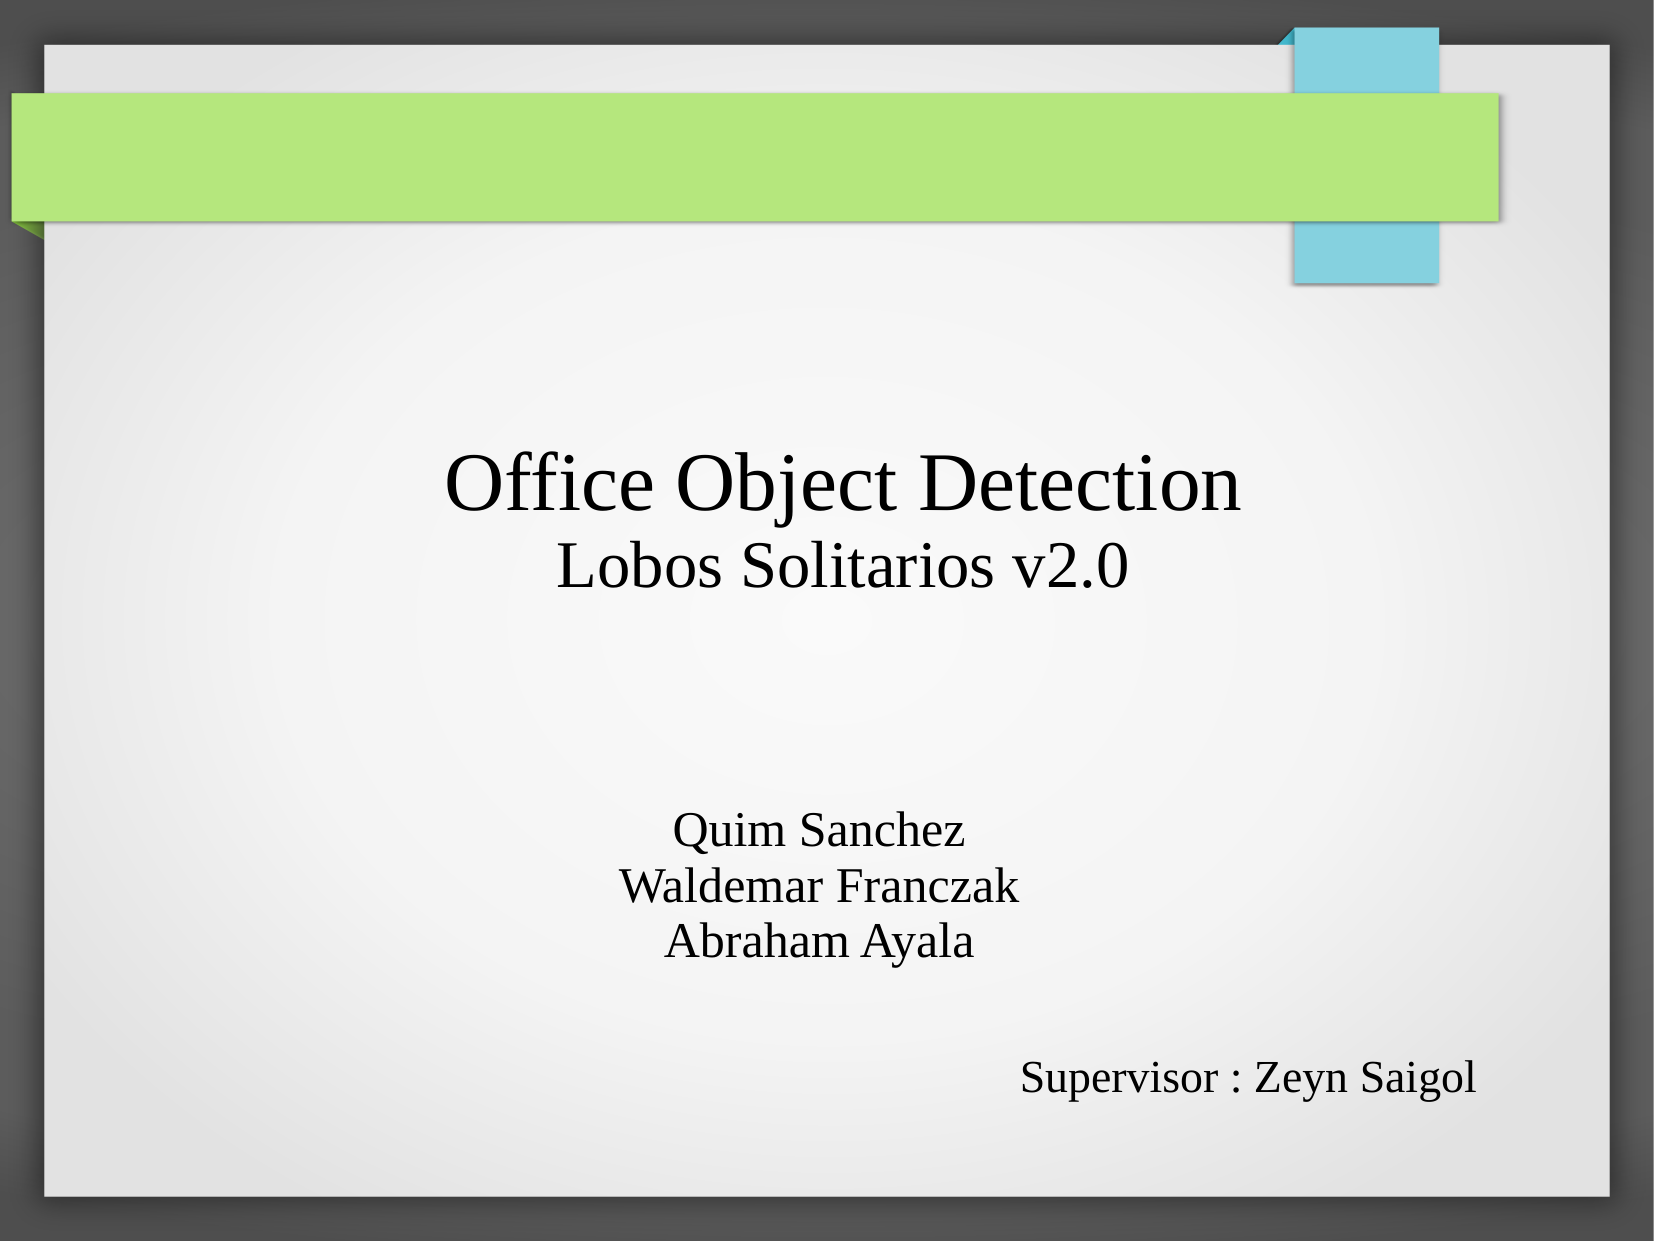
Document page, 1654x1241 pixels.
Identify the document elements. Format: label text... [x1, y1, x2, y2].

picture [0, 0, 1654, 1241]
subtitle Office Object Detection Lobos Solitarios v2.0 [82, 435, 1606, 825]
text_box Quim Sanchez Waldemar Franczak Abraham Ayala [604, 795, 1055, 1021]
text_box Supervisor : Zeyn Saigol [1005, 1044, 1504, 1111]
